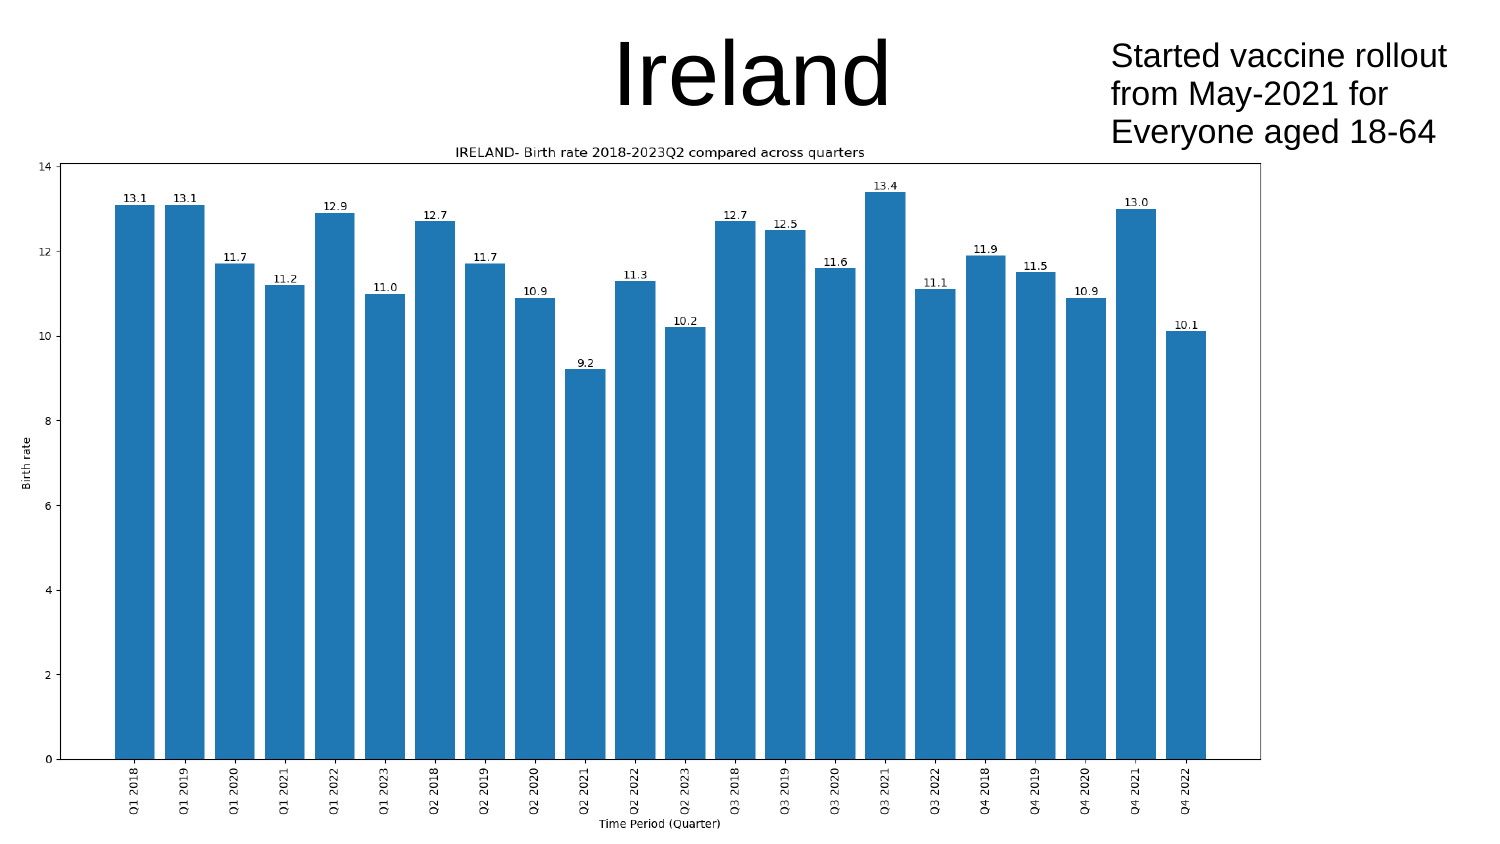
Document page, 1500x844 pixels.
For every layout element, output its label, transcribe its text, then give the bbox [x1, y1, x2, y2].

picture [0, 135, 1300, 844]
title Ireland [241, 22, 1265, 125]
text_box Started vaccine rollout from May-2021 for Everyone aged 18-64 [1096, 29, 1477, 159]
